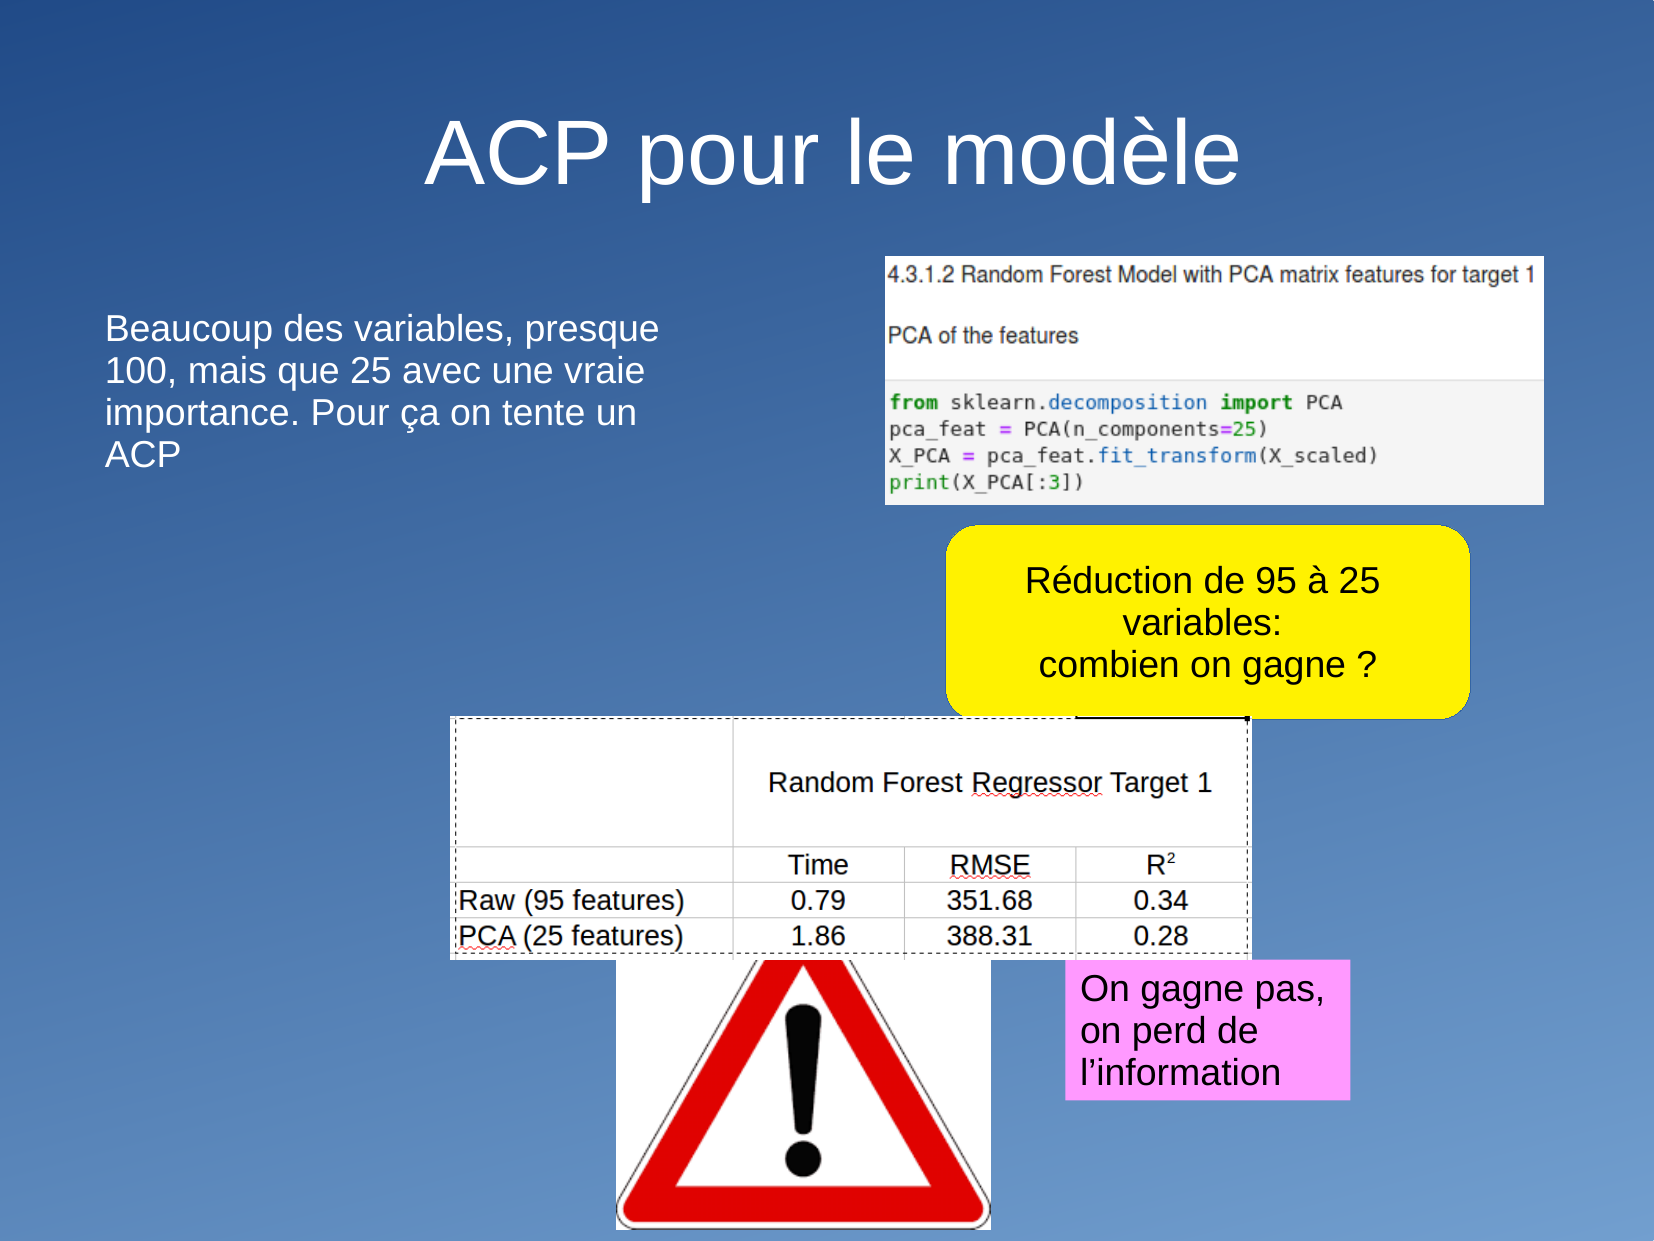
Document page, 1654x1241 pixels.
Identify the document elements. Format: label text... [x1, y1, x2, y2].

text_box Beaucoup des variables, presque 100, mais que 25 avec une vraie importance. Pour ça on tente un ACP [90, 299, 676, 483]
picture [450, 716, 1252, 1230]
title ACP pour le modèle [90, 49, 1579, 257]
picture [885, 256, 1544, 505]
text_box On gagne pas, on perd de l’information [1065, 959, 1351, 1101]
text_box Réduction de 95 à 25 variables: combien on gagne ? [945, 524, 1471, 720]
